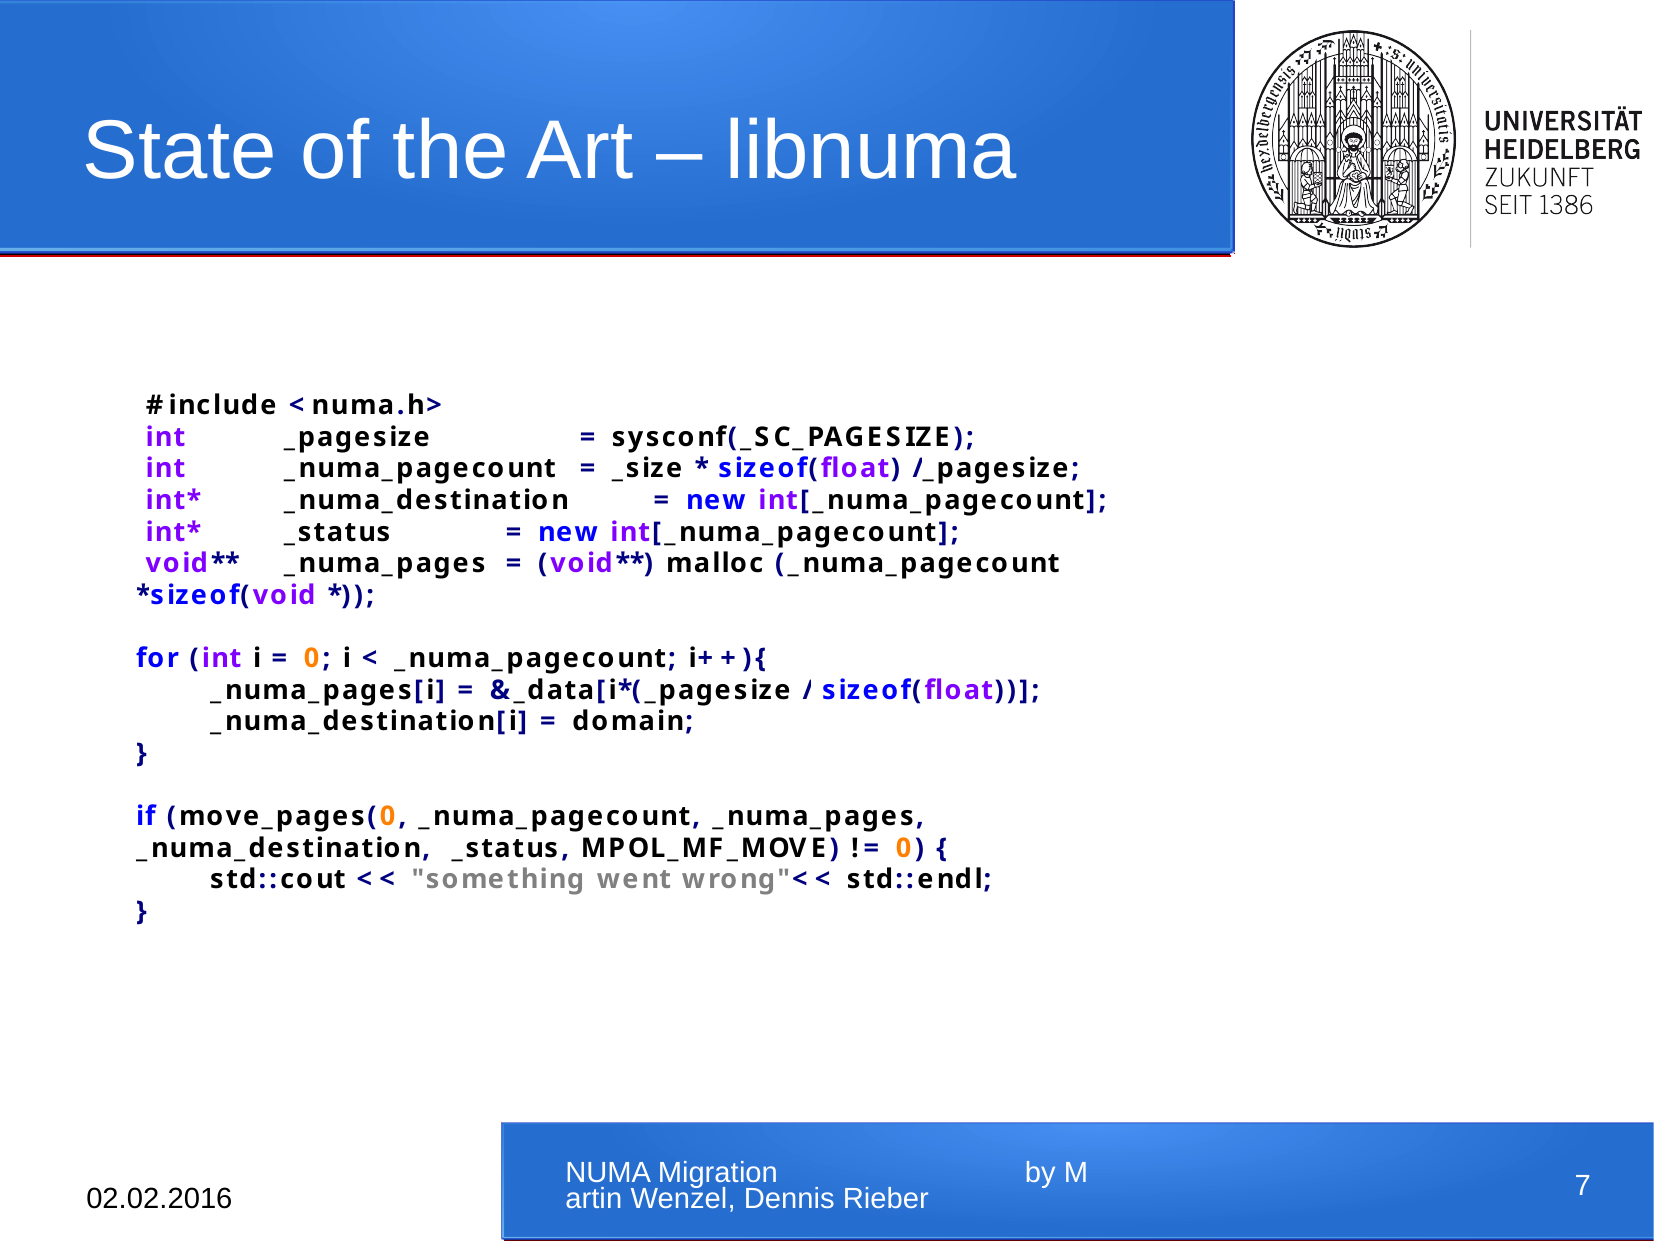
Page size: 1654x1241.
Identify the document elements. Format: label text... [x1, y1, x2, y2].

picture [1251, 30, 1642, 248]
chart [16, 271, 1654, 1026]
title State of the Art – libnuma [82, 47, 1235, 252]
picture [0, 0, 1238, 262]
picture [496, 1121, 1654, 1241]
